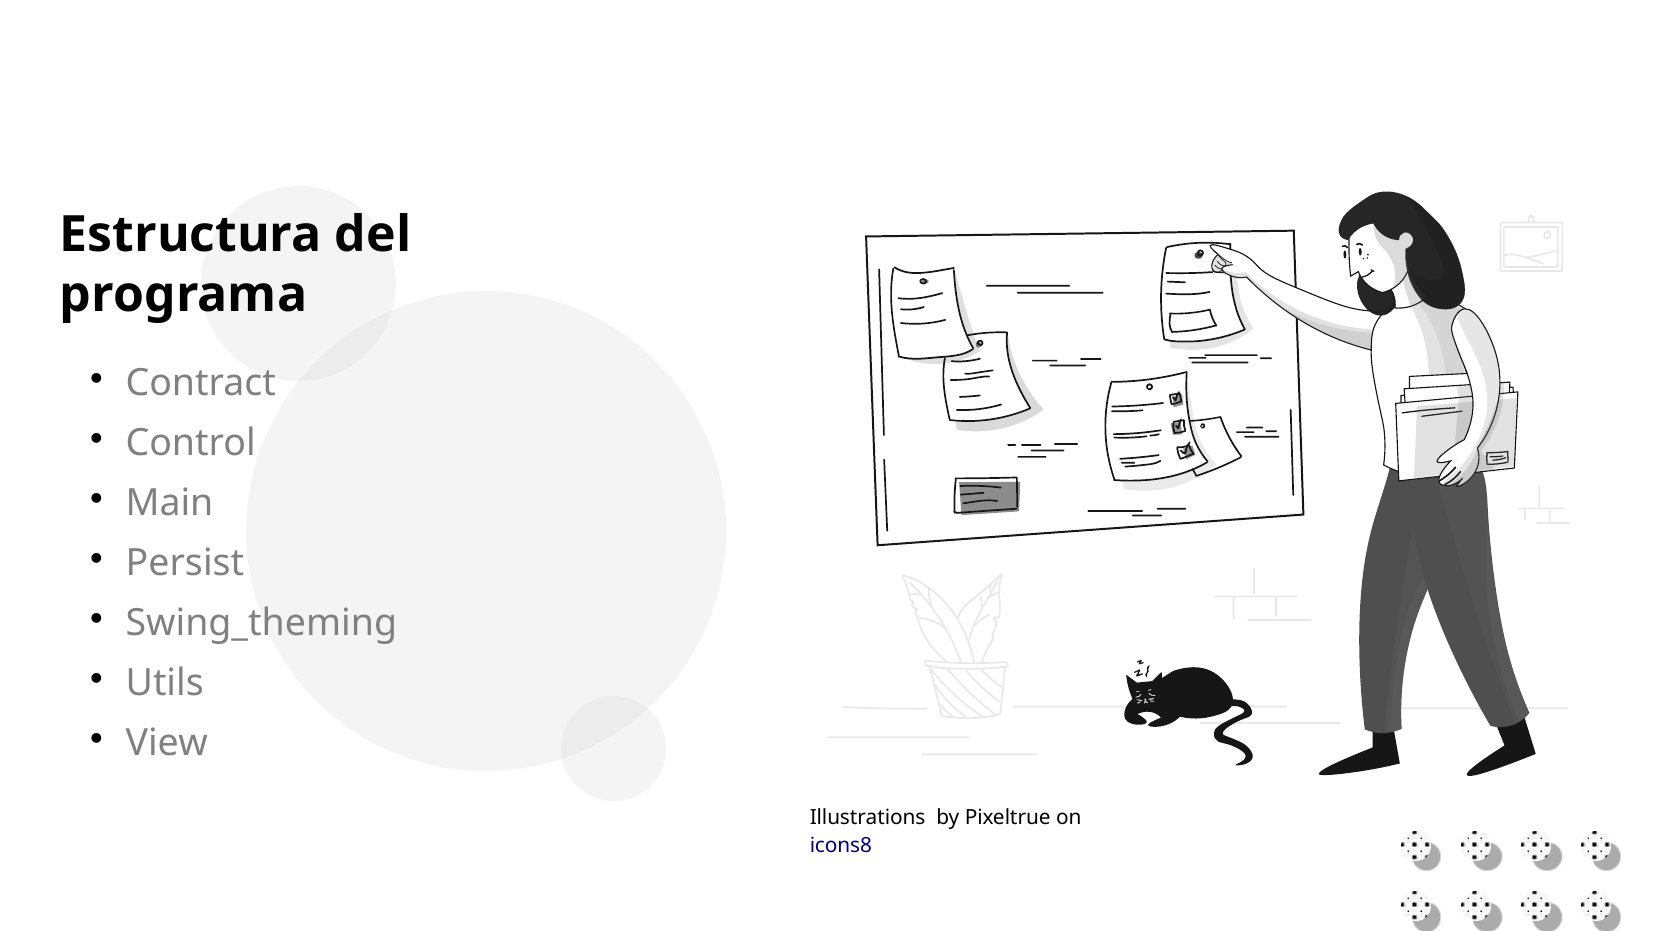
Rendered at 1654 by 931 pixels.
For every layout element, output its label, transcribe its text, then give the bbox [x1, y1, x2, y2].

picture [1400, 891, 1432, 922]
text_box Contract Control Main Persist Swing_theming Utils View [75, 350, 1005, 680]
picture [1520, 831, 1552, 862]
picture [1460, 830, 1492, 862]
picture [1400, 830, 1432, 862]
picture [1520, 890, 1552, 922]
text_box Estructura del programa [44, 193, 600, 259]
picture [1581, 830, 1612, 862]
picture [1461, 890, 1492, 922]
picture [1580, 890, 1612, 922]
